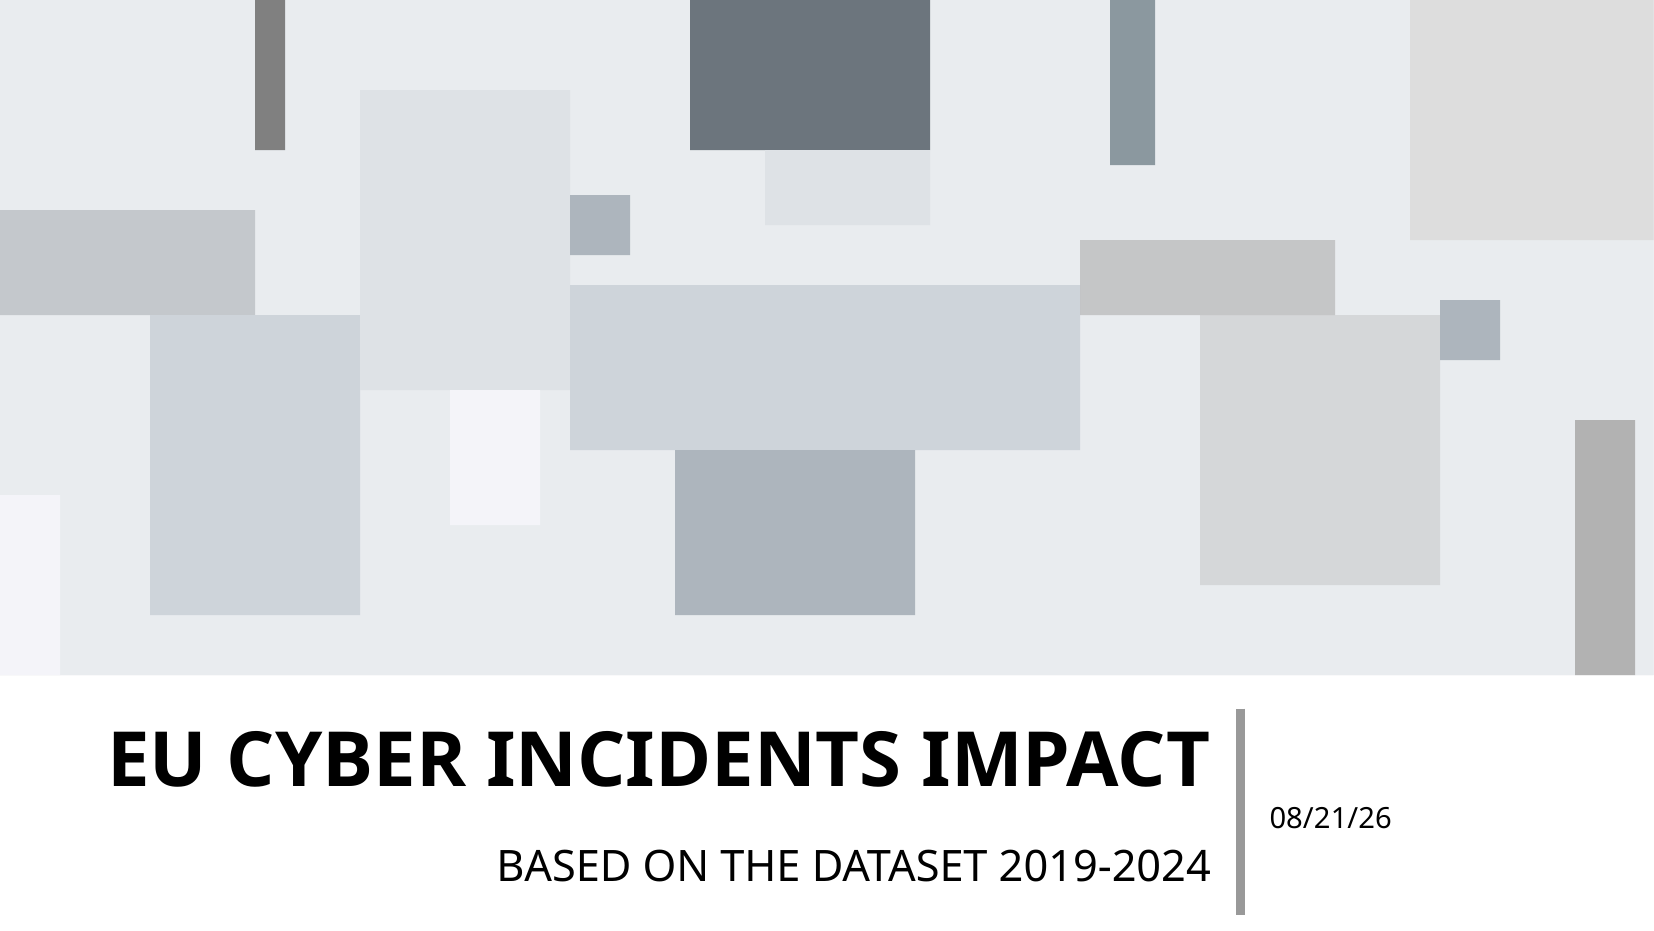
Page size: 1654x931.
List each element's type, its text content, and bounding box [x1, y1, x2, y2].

title EU CYBER INCIDENTS IMPACT [59, 694, 1211, 819]
subtitle BASED ON THE DATASET 2019-2024 [59, 835, 1211, 895]
